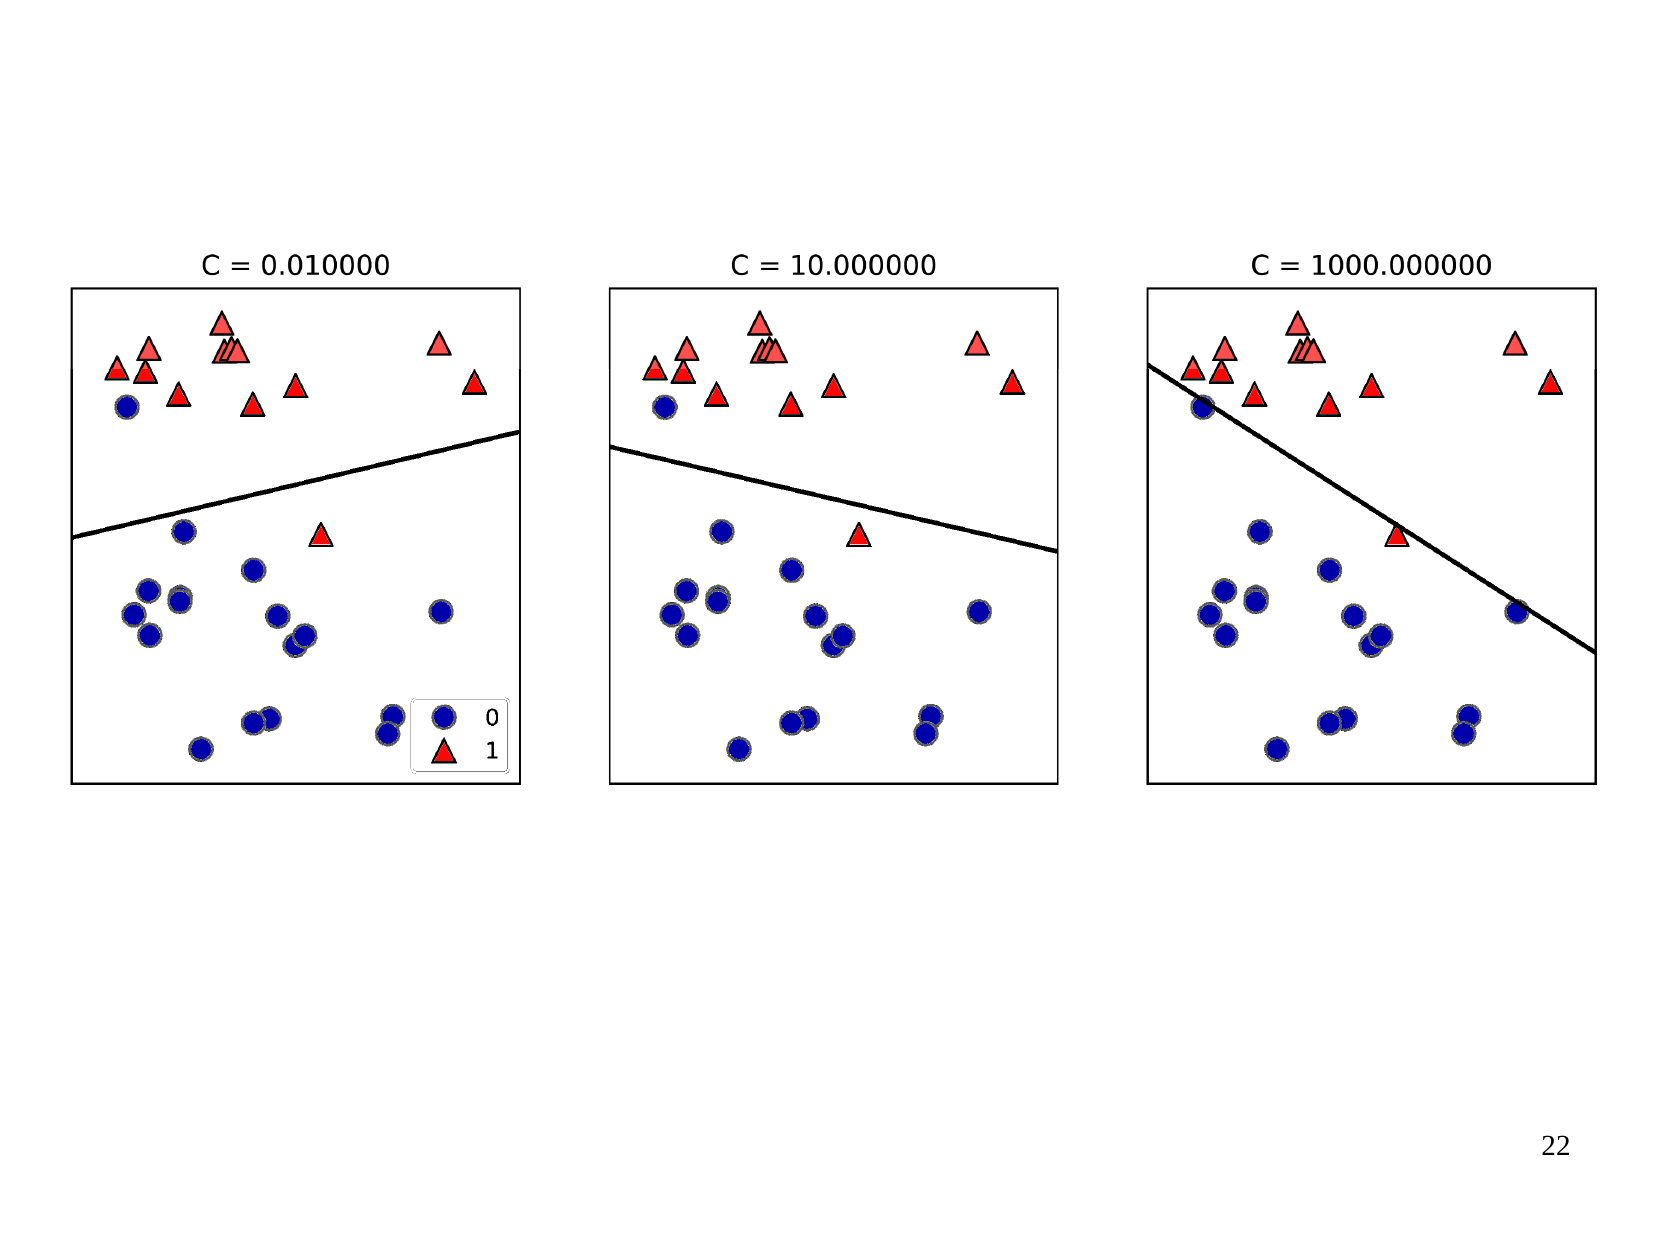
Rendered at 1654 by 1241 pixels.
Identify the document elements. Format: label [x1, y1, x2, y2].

picture [60, 254, 1607, 796]
